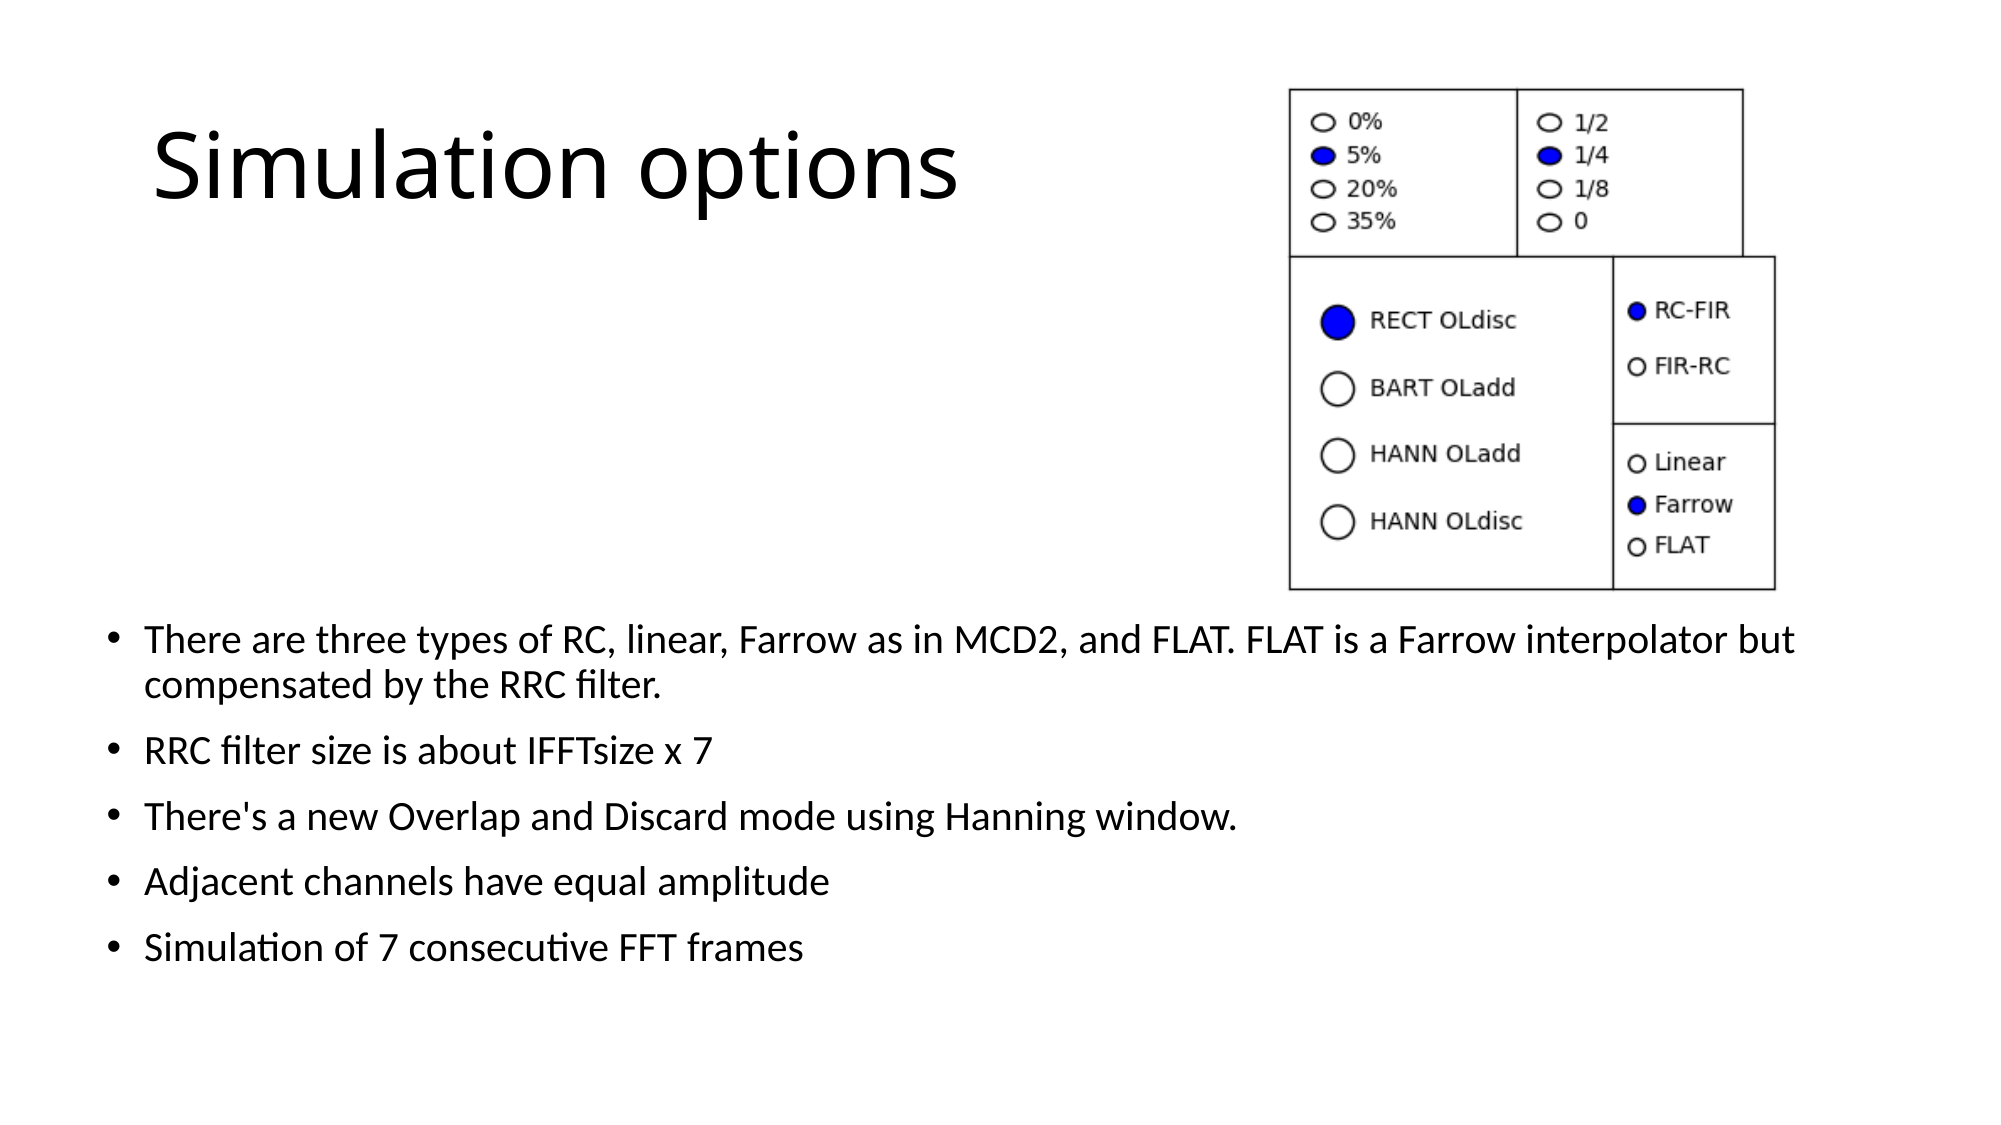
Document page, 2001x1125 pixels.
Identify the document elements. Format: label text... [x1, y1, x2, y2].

picture [1286, 79, 1830, 599]
list There are three types of RC, linear, Farrow as in MCD2, and FLAT. FLAT is a Farrow interpolator but compensated by the RRC filter. RRC filter size is about IFFTsize x 7 There's a new Overlap and Discard mode using Hanning window. Adjacent channels have equal amplitude Simulation of 7 consecutive FFT frames [91, 609, 1817, 1125]
title Simulation options [137, 59, 1863, 278]
